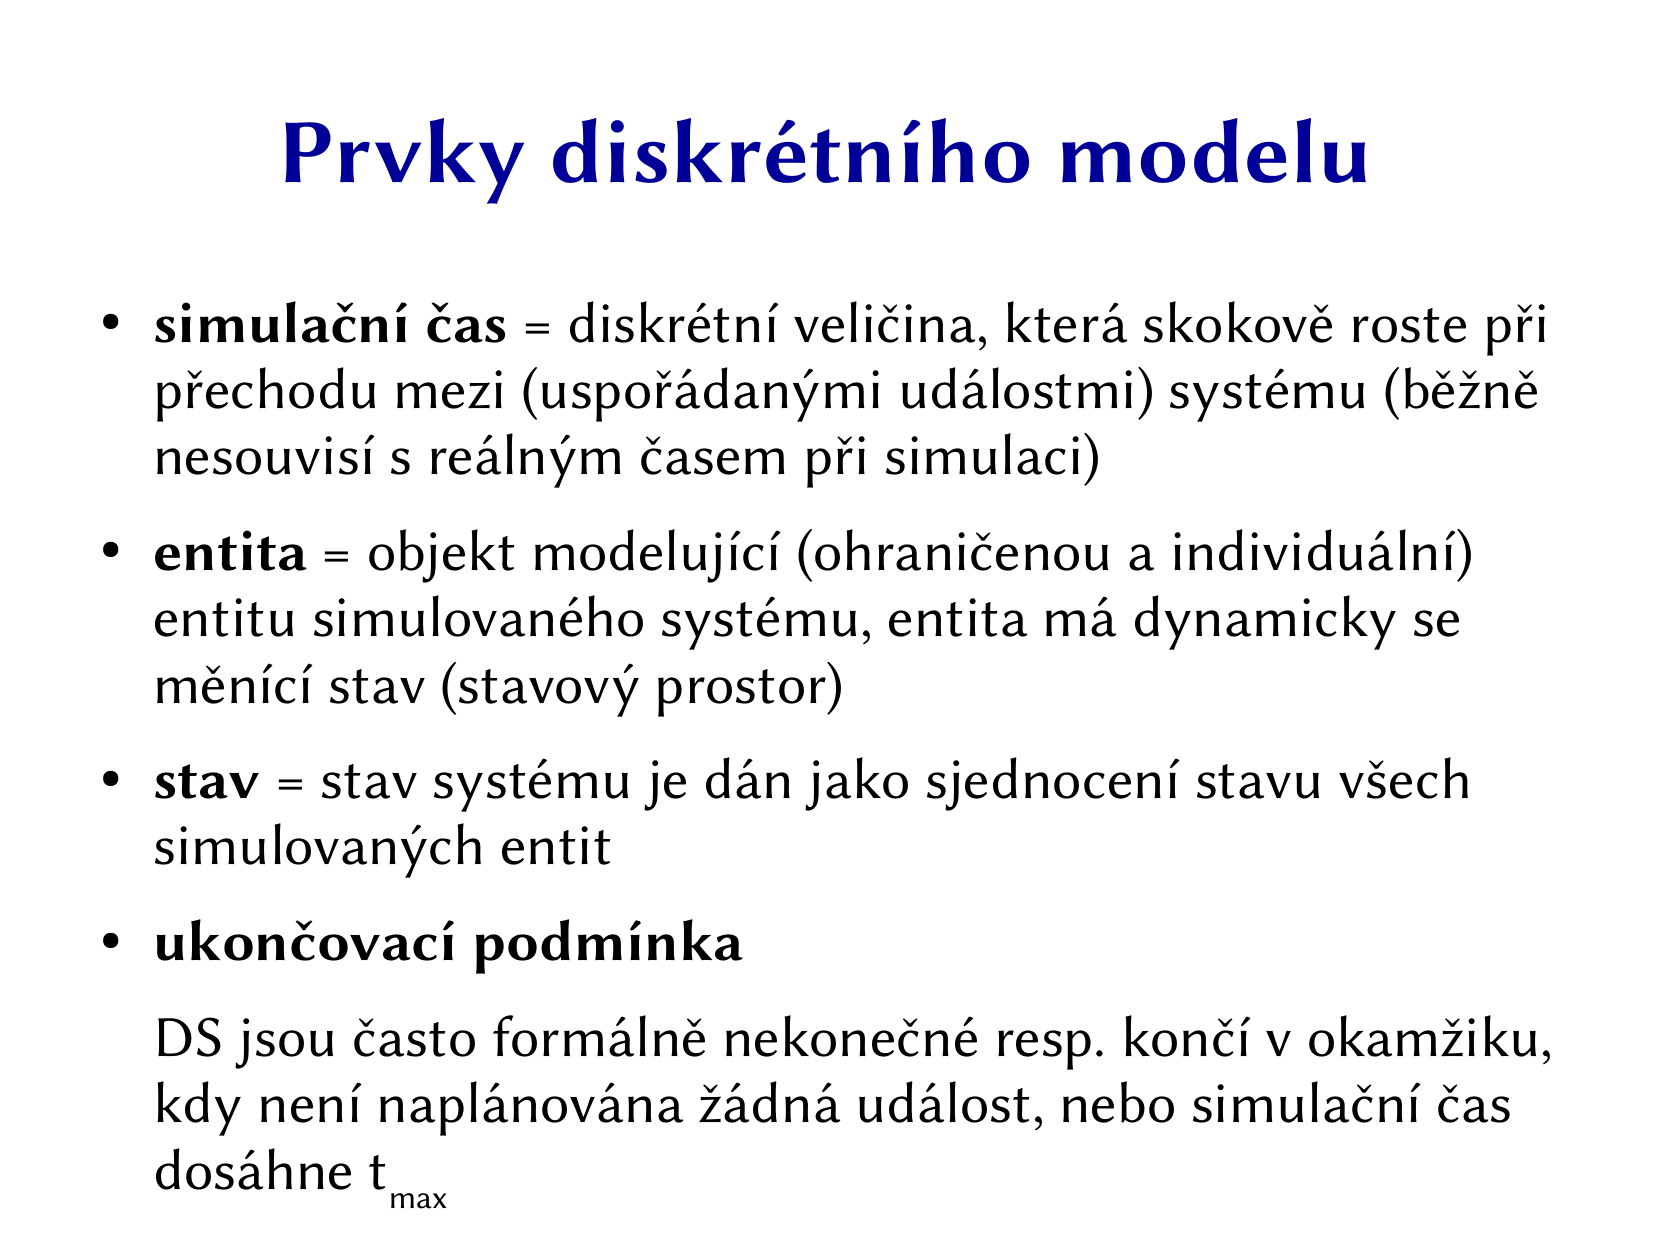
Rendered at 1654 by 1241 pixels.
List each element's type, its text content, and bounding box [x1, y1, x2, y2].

list simulační čas = diskrétní veličina, která skokově roste při přechodu mezi (uspořádanými událostmi) systému (běžně nesouvisí s reálným časem při simulaci) entita = objekt modelující (ohraničenou a individuální) entitu simulovaného systému, entita má dynamicky se měnící stav (stavový prostor) stav = stav systému je dán jako sjednocení stavu všech simulovaných entit ukončovací podmínka DS jsou často formálně nekonečné resp. končí v okamžiku, kdy není naplánována žádná událost, nebo simulační čas dosáhne tmax [82, 290, 1571, 1010]
title Prvky diskrétního modelu [82, 49, 1571, 257]
